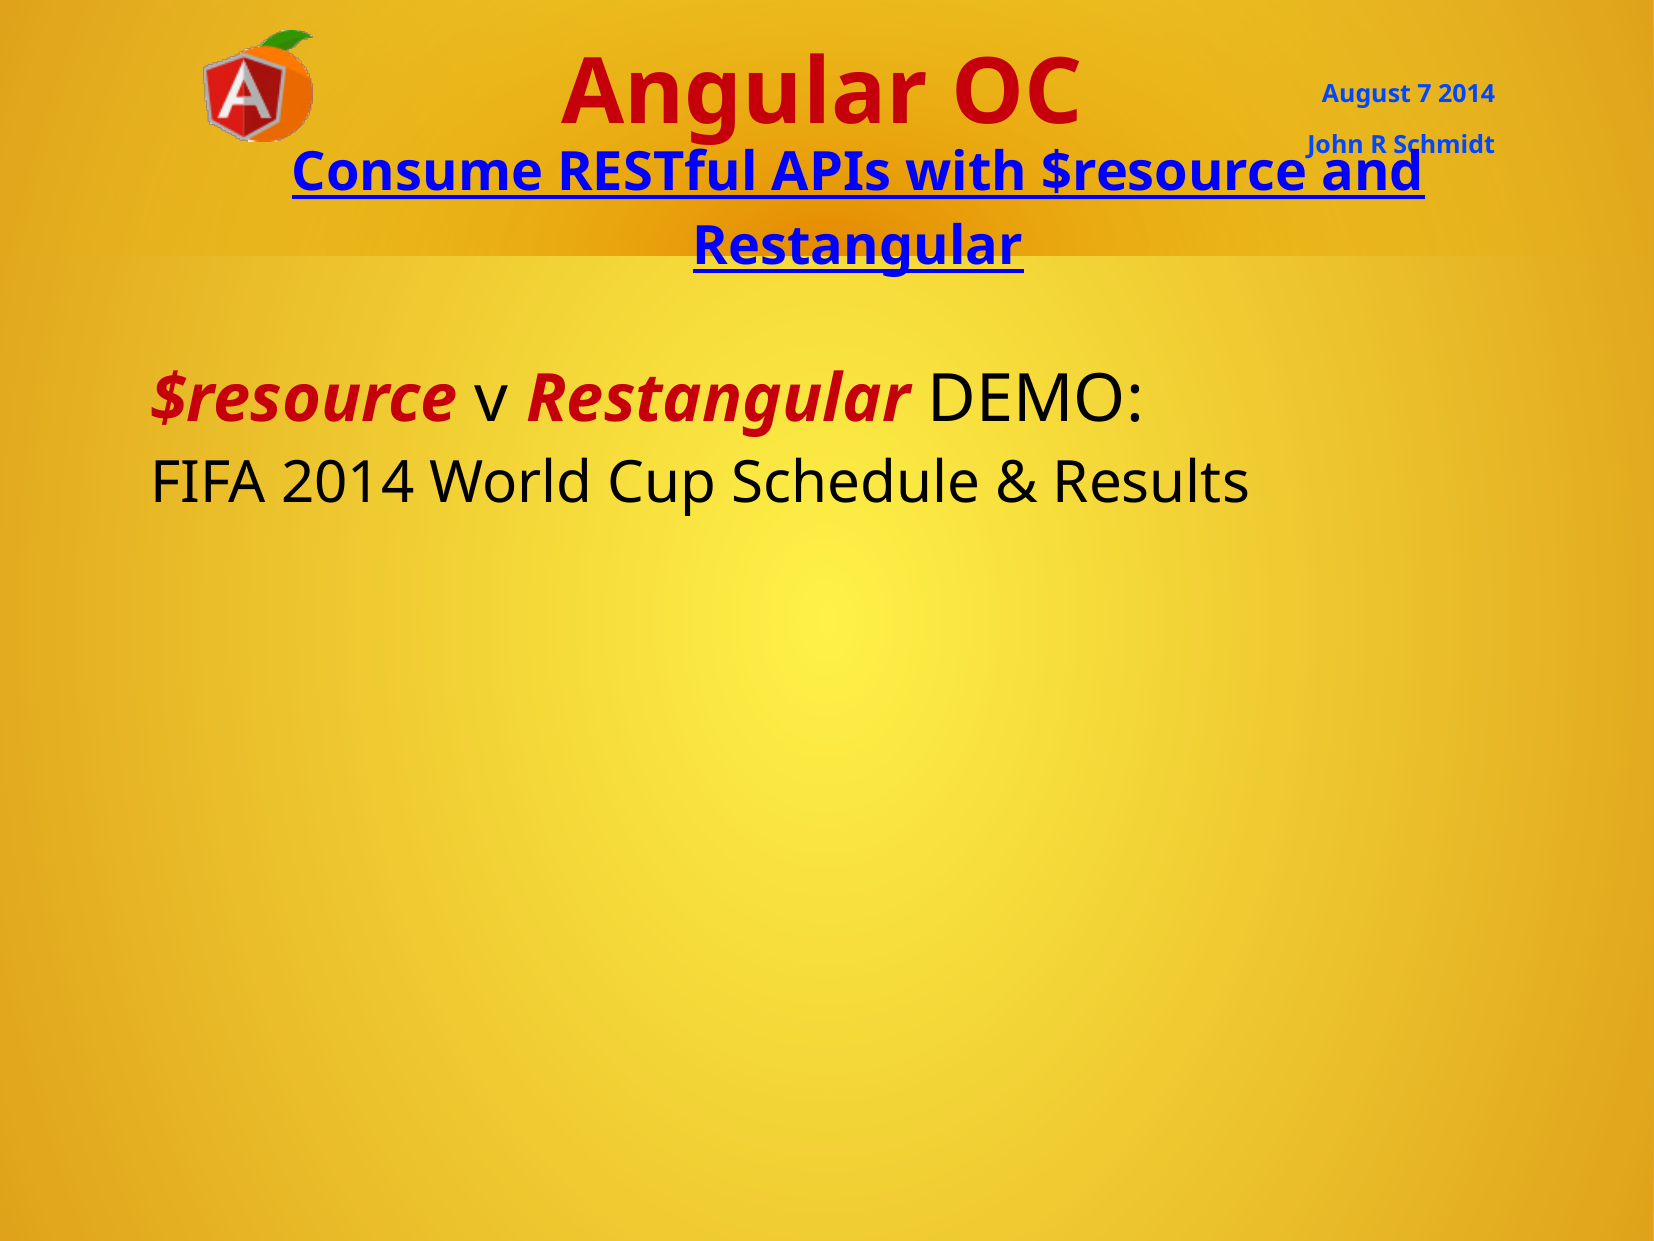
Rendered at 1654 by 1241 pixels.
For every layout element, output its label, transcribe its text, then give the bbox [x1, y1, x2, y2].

subtitle $resource v Restangular DEMO: FIFA 2014 World Cup Schedule & Results [150, 361, 1579, 508]
picture [202, 30, 316, 142]
title Angular OC [560, 34, 1086, 142]
text_box August 7 2014 John R Schmidt [1260, 51, 1510, 172]
text_box Consume RESTful APIs with $resource and Restangular [150, 175, 1567, 239]
